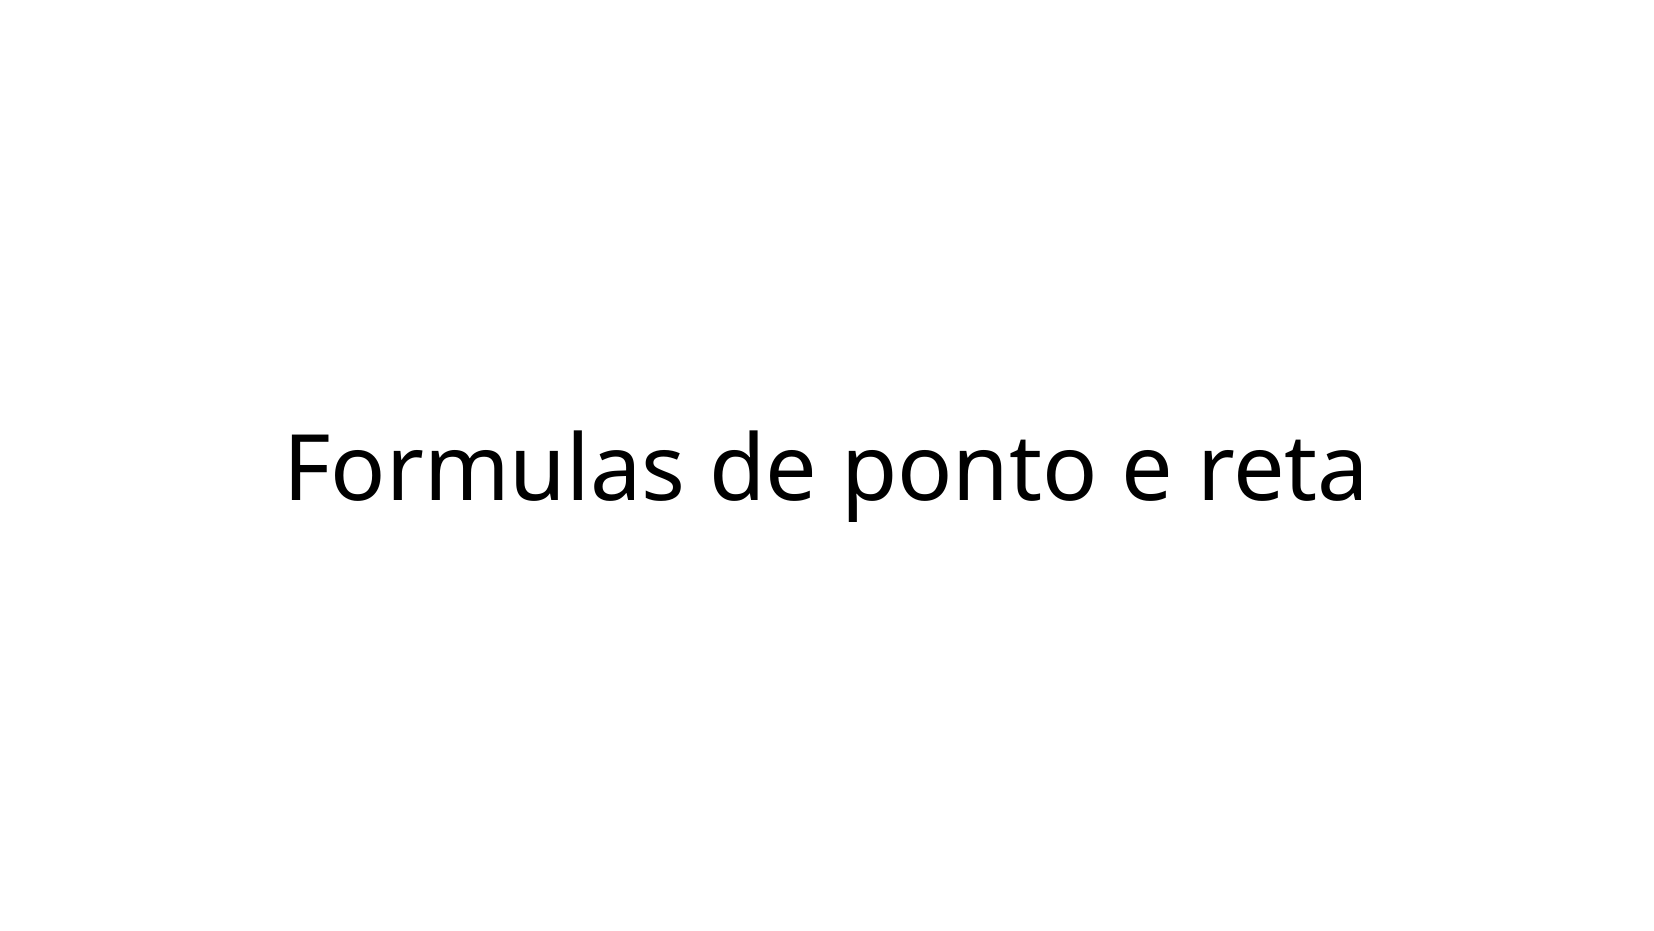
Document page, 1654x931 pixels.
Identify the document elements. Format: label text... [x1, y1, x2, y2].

title Formulas de ponto e reta [0, 0, 1654, 931]
